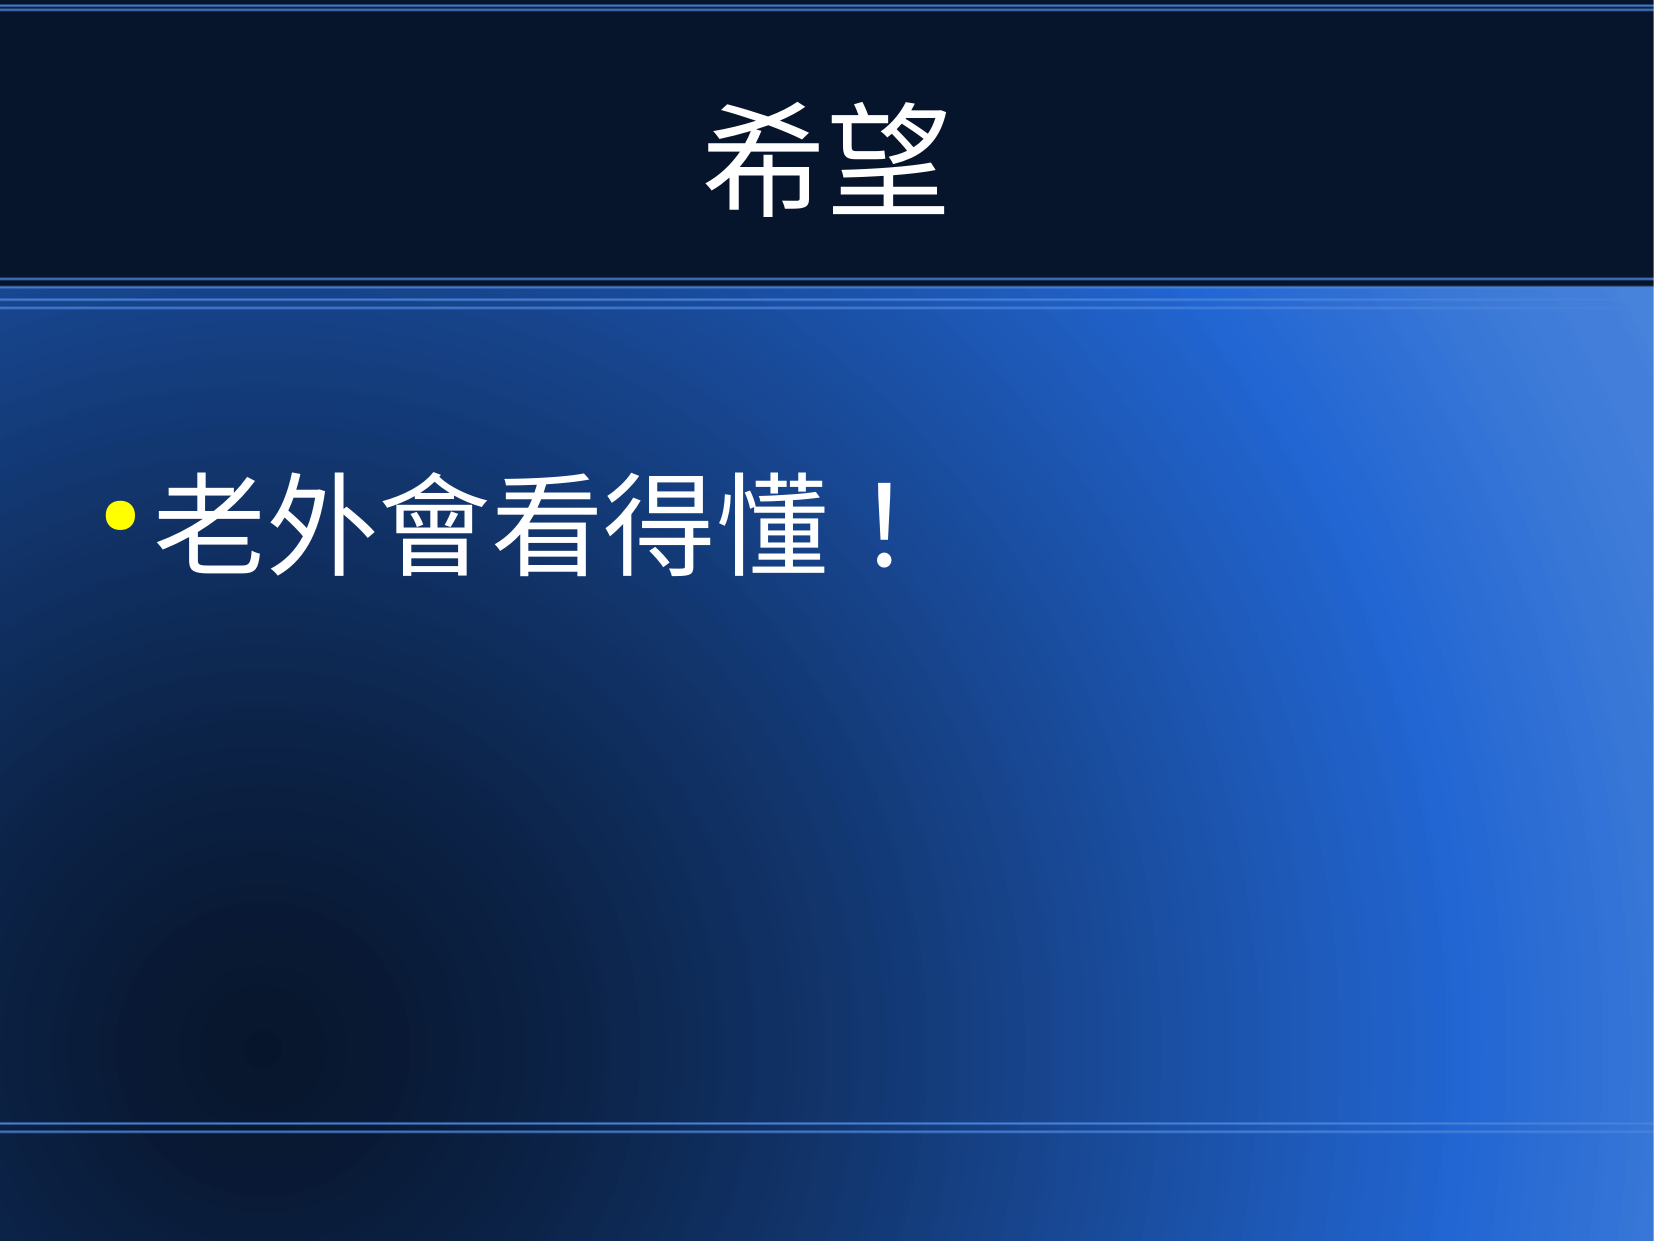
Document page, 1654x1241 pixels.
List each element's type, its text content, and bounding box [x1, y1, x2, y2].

list 老外會看得懂！ [82, 355, 1571, 1241]
picture [0, 0, 1654, 1241]
title 希望 [82, 49, 1571, 257]
